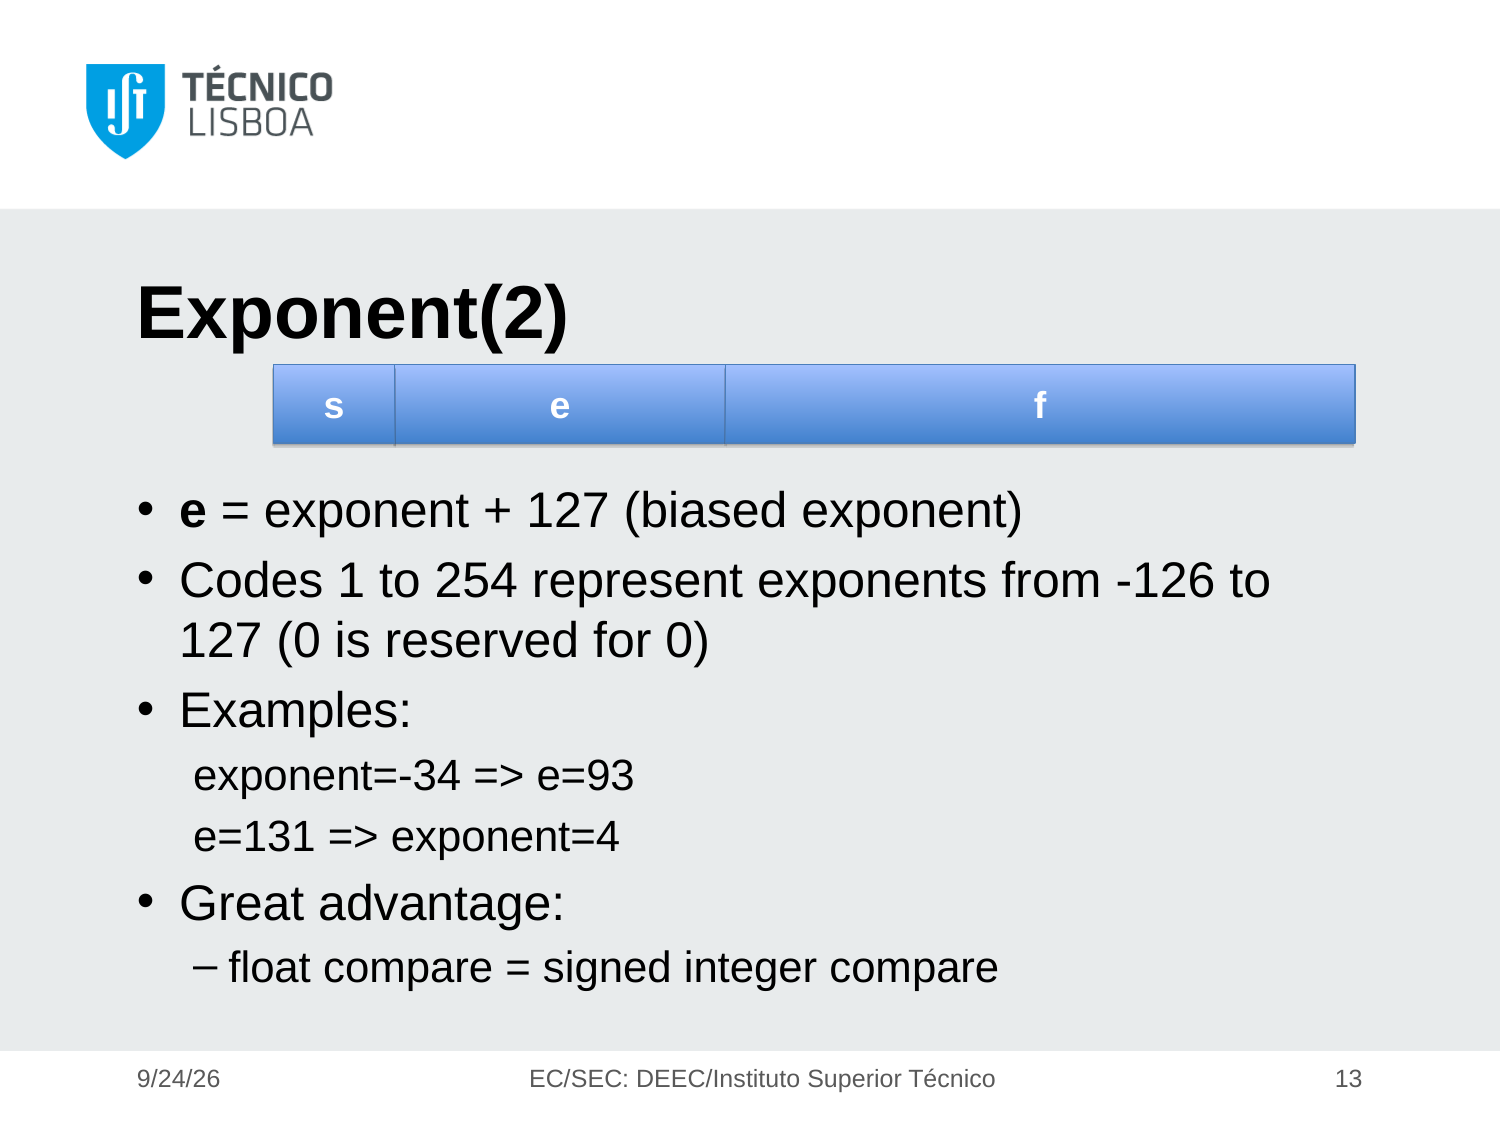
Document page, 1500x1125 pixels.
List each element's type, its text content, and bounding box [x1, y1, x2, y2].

title Exponent(2) [121, 237, 1378, 381]
footer EC/SEC: DEEC/Instituto Superior Técnico [512, 1052, 1021, 1103]
text_box e [395, 364, 725, 443]
text_box f [725, 364, 1355, 443]
picture [0, 0, 1500, 1125]
slide_number <number> [1077, 1052, 1378, 1103]
list e = exponent + 127 (biased exponent) Codes 1 to 254 represent exponents from -126 to 127 (0 is reserved for 0) Examples: exponent=-34 => e=93 e=131 => exponent=4 Great advantage: float compare = signed integer compare [121, 400, 1378, 1005]
text_box s [273, 364, 395, 443]
slide_number 11/26/20 [121, 1052, 425, 1103]
